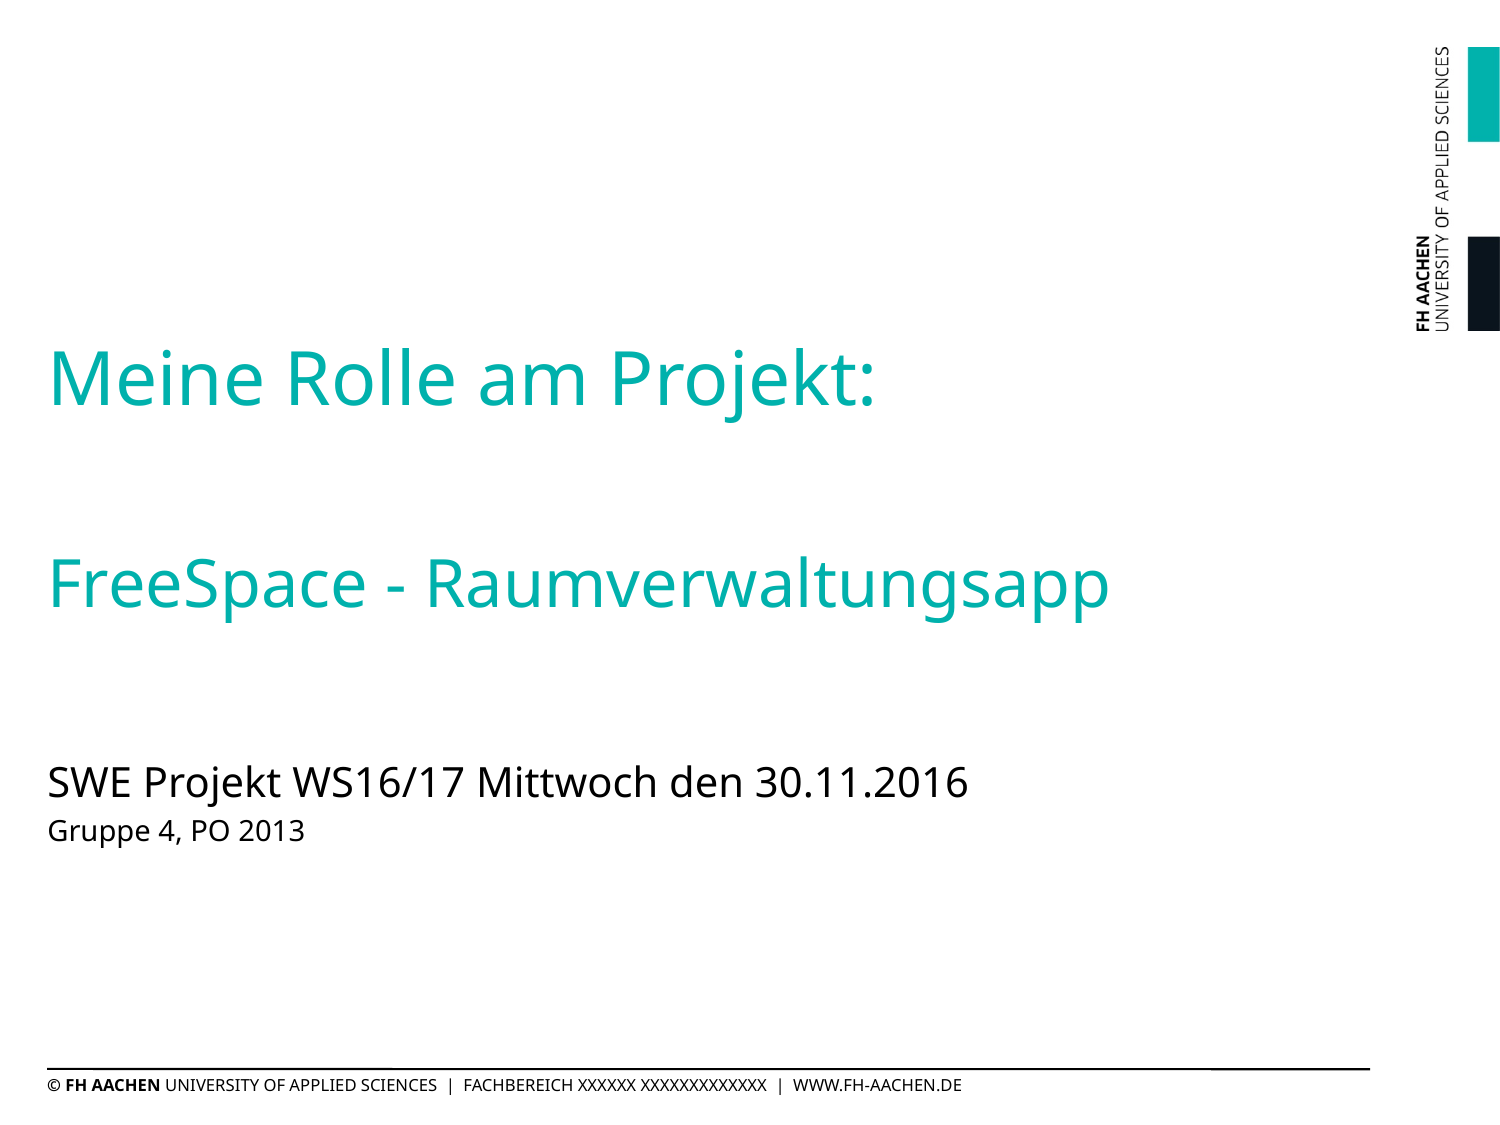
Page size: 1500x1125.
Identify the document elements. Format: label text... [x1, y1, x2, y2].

title Meine Rolle am Projekt: FreeSpace - Raumverwaltungsapp [47, 330, 1371, 745]
subtitle SWE Projekt WS16/17 Mittwoch den 30.11.2016 Gruppe 4, PO 2013 [47, 755, 1371, 993]
picture [1404, 47, 1500, 331]
footer © FH AACHEN UNIVERSITY OF APPLIED SCIENCES | FACHBEREICH XXXXXX XXXXXXXXXXXXX | WWW.FH-AACHEN.DE [47, 1074, 1370, 1111]
